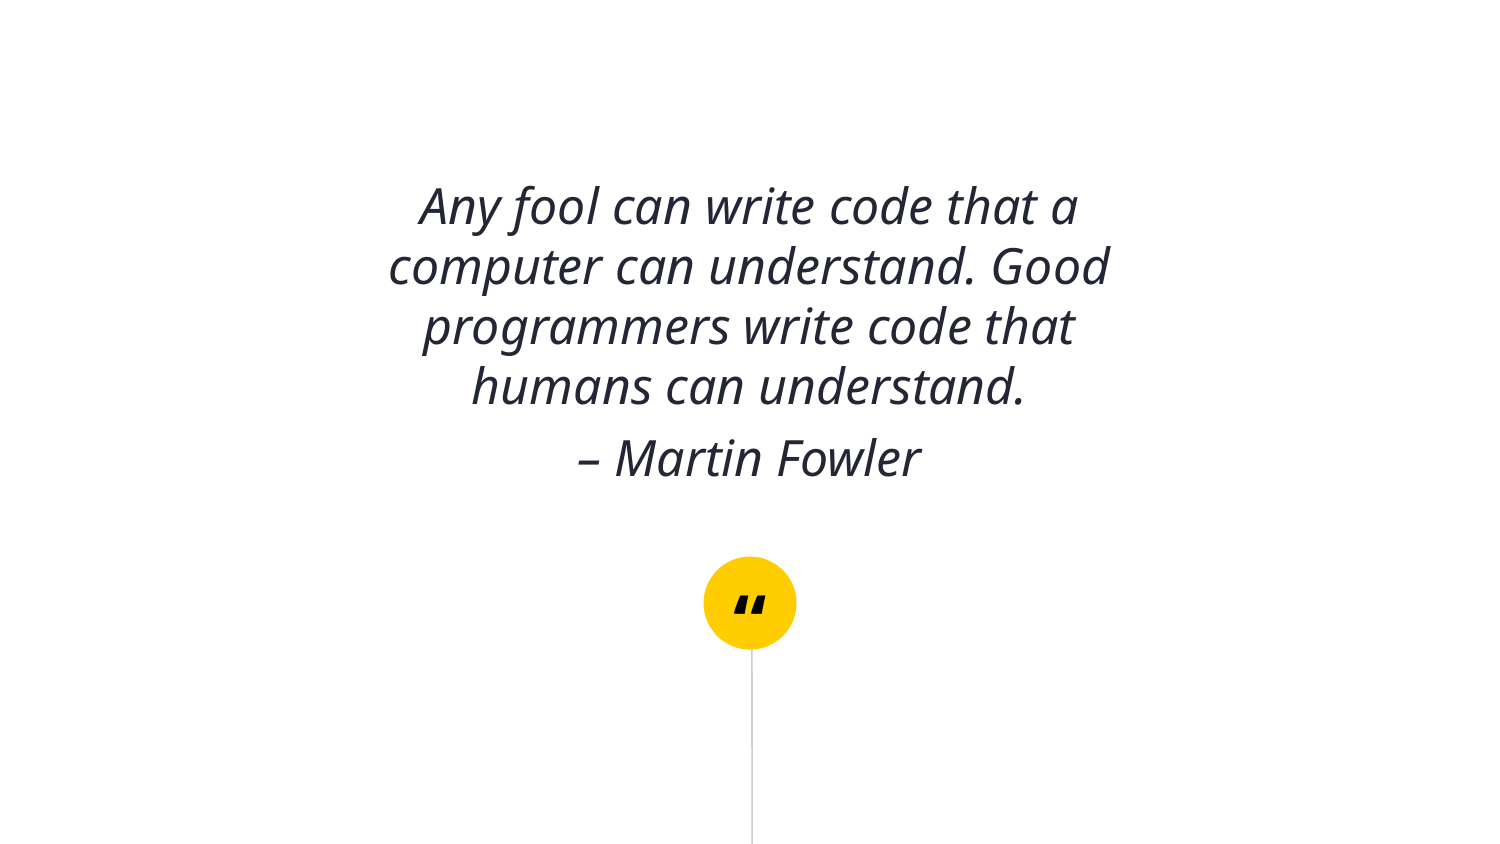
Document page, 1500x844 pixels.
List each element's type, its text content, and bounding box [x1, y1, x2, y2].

list Any fool can write code that a computer can understand. Good programmers write code that humans can understand. – Martin Fowler [345, 367, 1155, 502]
